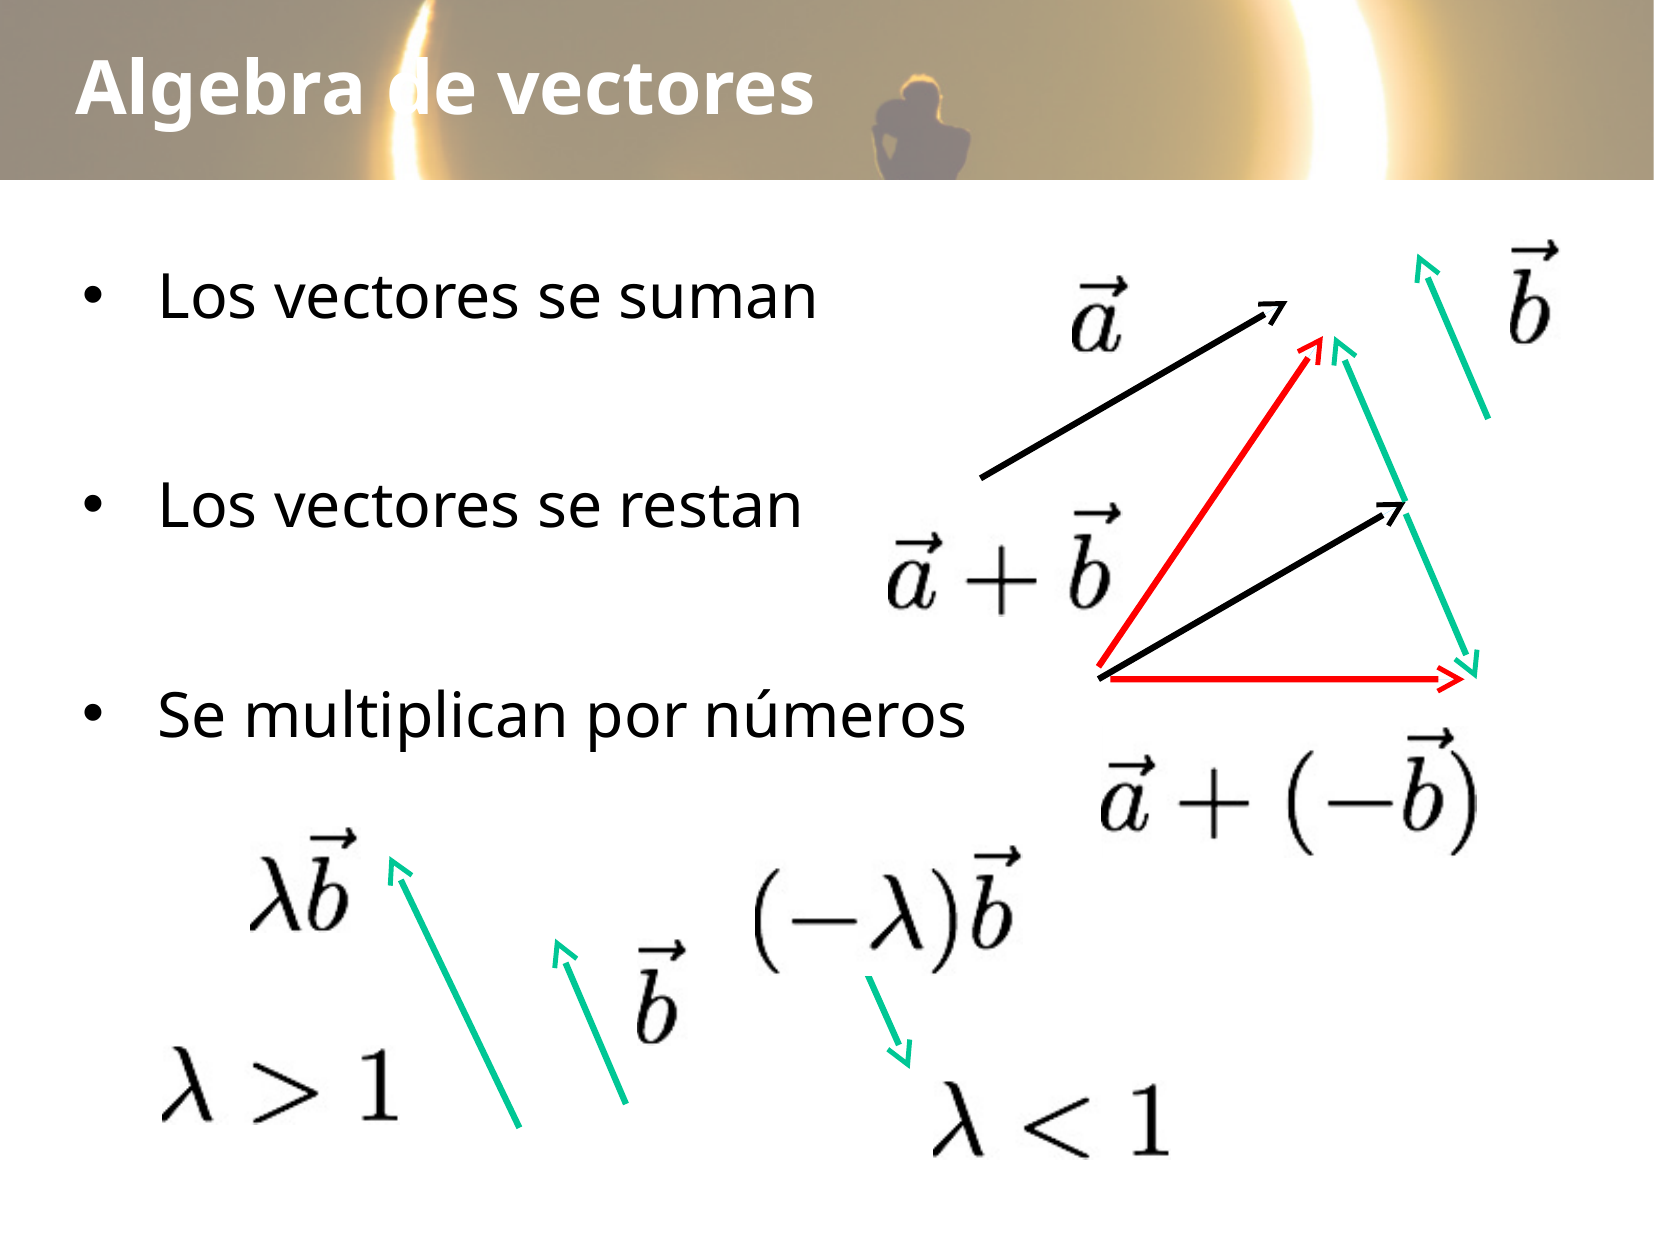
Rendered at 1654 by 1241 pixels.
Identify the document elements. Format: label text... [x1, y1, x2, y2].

title Algebra de vectores [75, 19, 1563, 150]
text_box [1098, 504, 1402, 680]
picture [162, 1045, 400, 1125]
picture [1101, 726, 1477, 858]
picture [1072, 274, 1130, 354]
picture [250, 826, 361, 933]
picture [637, 938, 690, 1046]
list Los vectores se suman Los vectores se restan Se multiplican por números [82, 254, 1571, 974]
picture [933, 1080, 1171, 1160]
picture [1510, 238, 1563, 346]
picture [0, 0, 1654, 180]
picture [888, 501, 1123, 617]
picture [755, 844, 1023, 976]
text_box [1098, 336, 1323, 667]
text_box [980, 301, 1288, 479]
